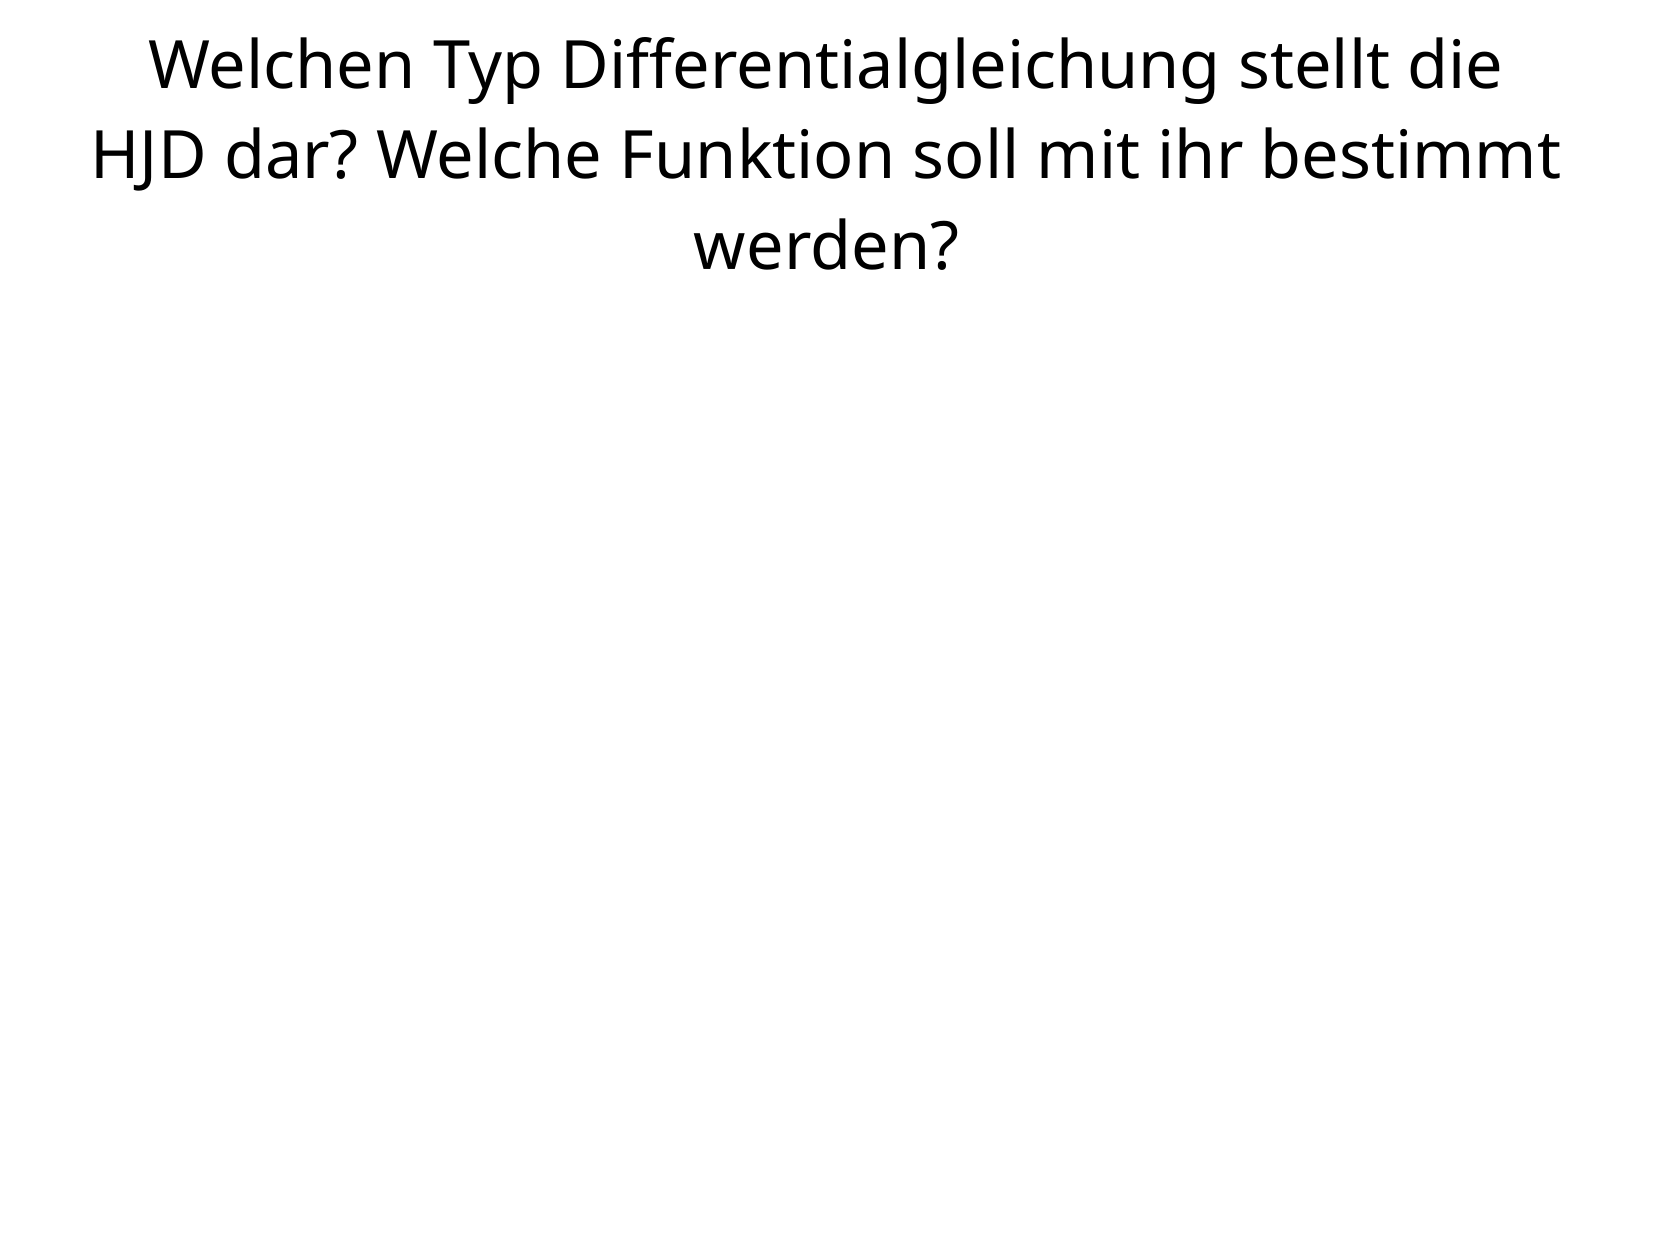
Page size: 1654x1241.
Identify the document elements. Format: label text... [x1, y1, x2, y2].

title Welchen Typ Differentialgleichung stellt die HJD dar? Welche Funktion soll mit ihr bestimmt werden? [82, 20, 1571, 286]
